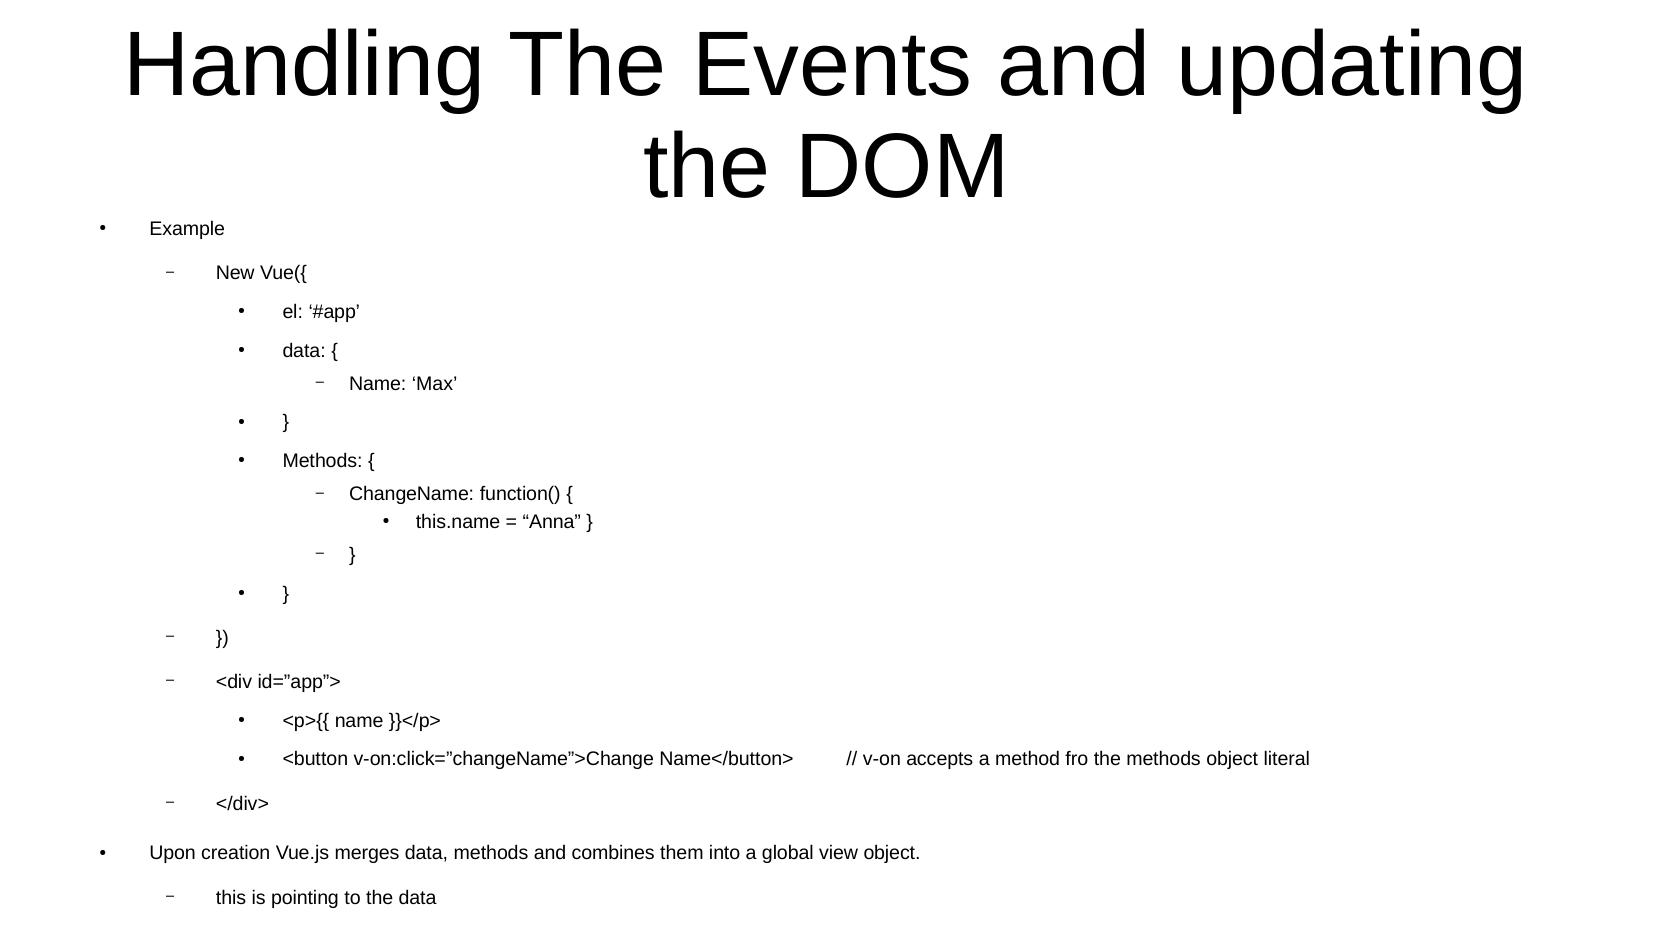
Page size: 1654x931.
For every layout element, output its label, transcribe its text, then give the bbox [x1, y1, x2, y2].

title Handling The Events and updating the DOM [82, 28, 1571, 201]
list Example New Vue({ el: ‘#app’ data: { Name: ‘Max’ } Methods: { ChangeName: function() { this.name = “Anna” } } } }) <div id=”app”> <p>{{ name }}</p> <button v-on:click=”changeName”>Change Name</button> // v-on accepts a method fro the methods object literal </div> Upon creation Vue.js merges data, methods and combines them into a global view object. this is pointing to the data [82, 217, 1576, 916]
